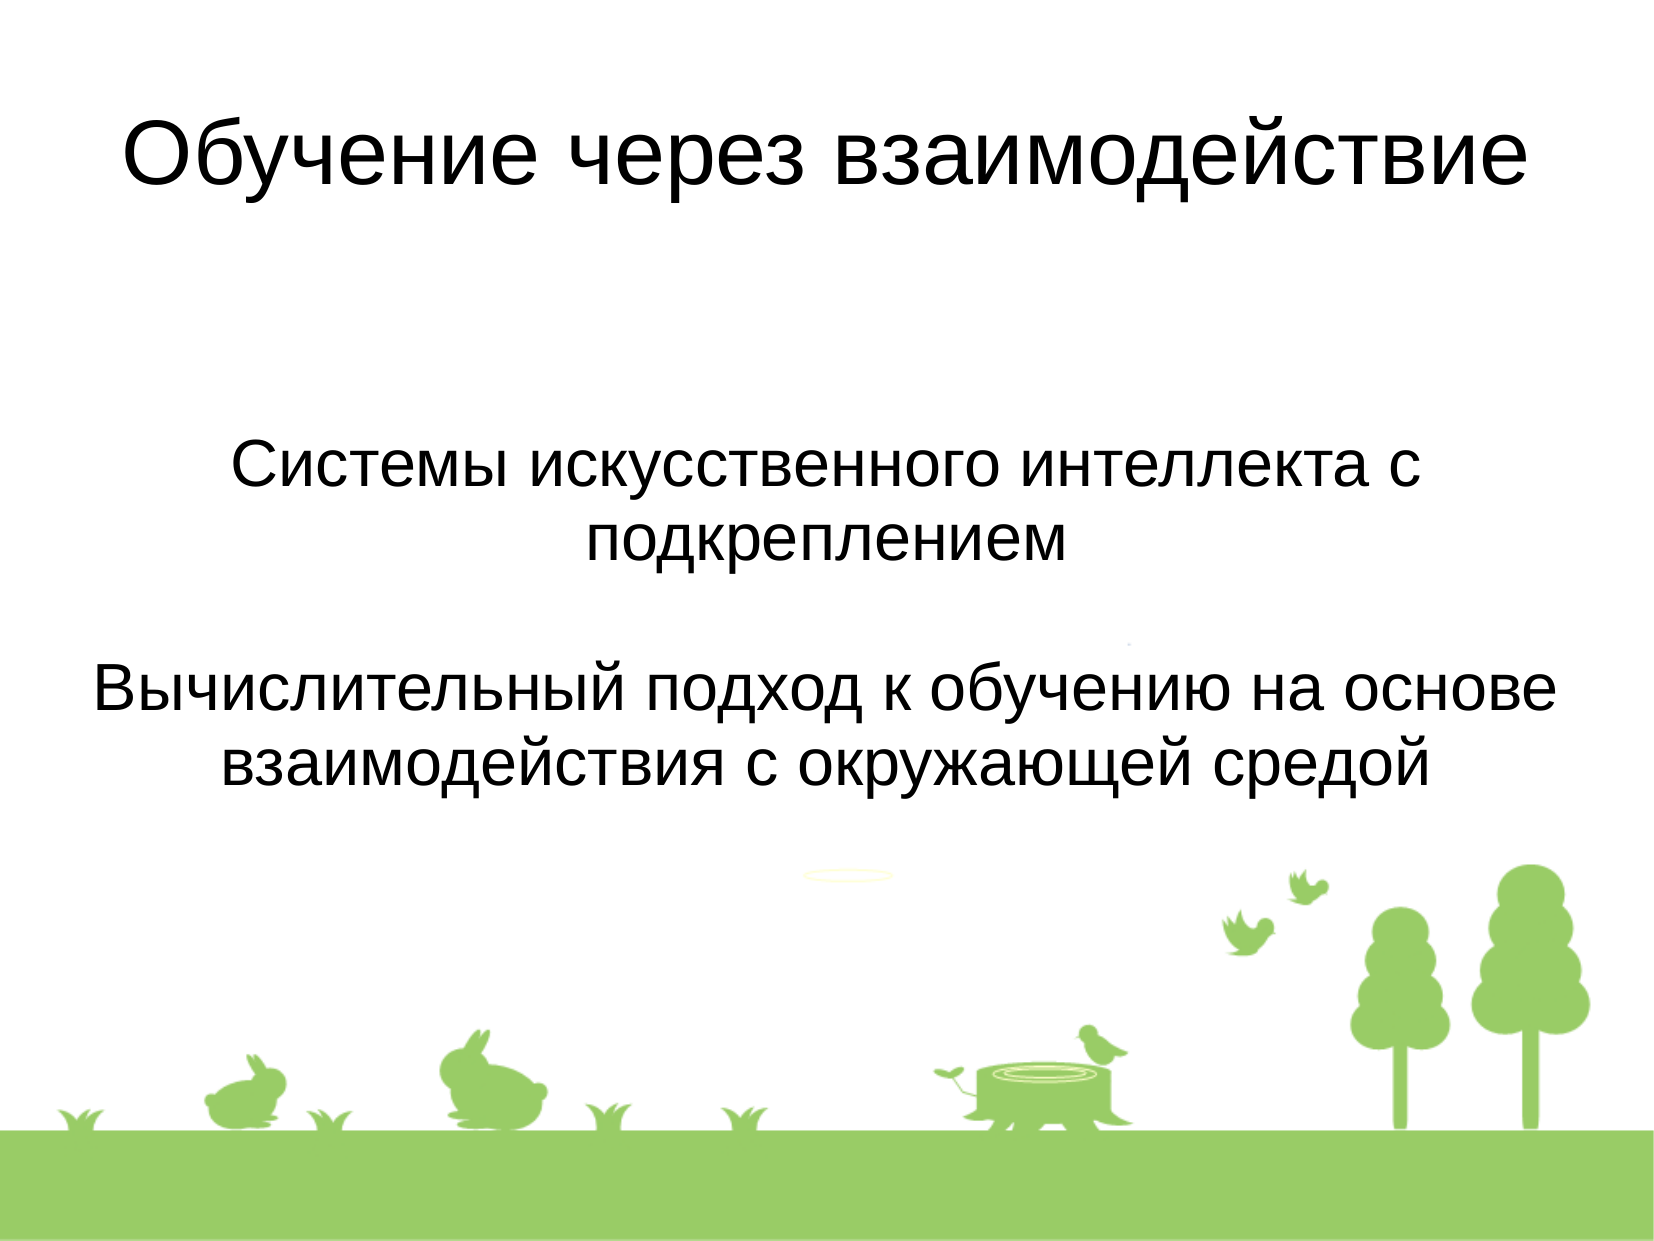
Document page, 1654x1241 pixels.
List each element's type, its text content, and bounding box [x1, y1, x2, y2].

picture [0, 0, 1654, 1241]
subtitle Системы искусственного интеллекта с подкреплением Вычислительный подход к обучению на основе взаимодействия с окружающей средой [82, 290, 1571, 1010]
title Обучение через взаимодействие [82, 49, 1571, 257]
